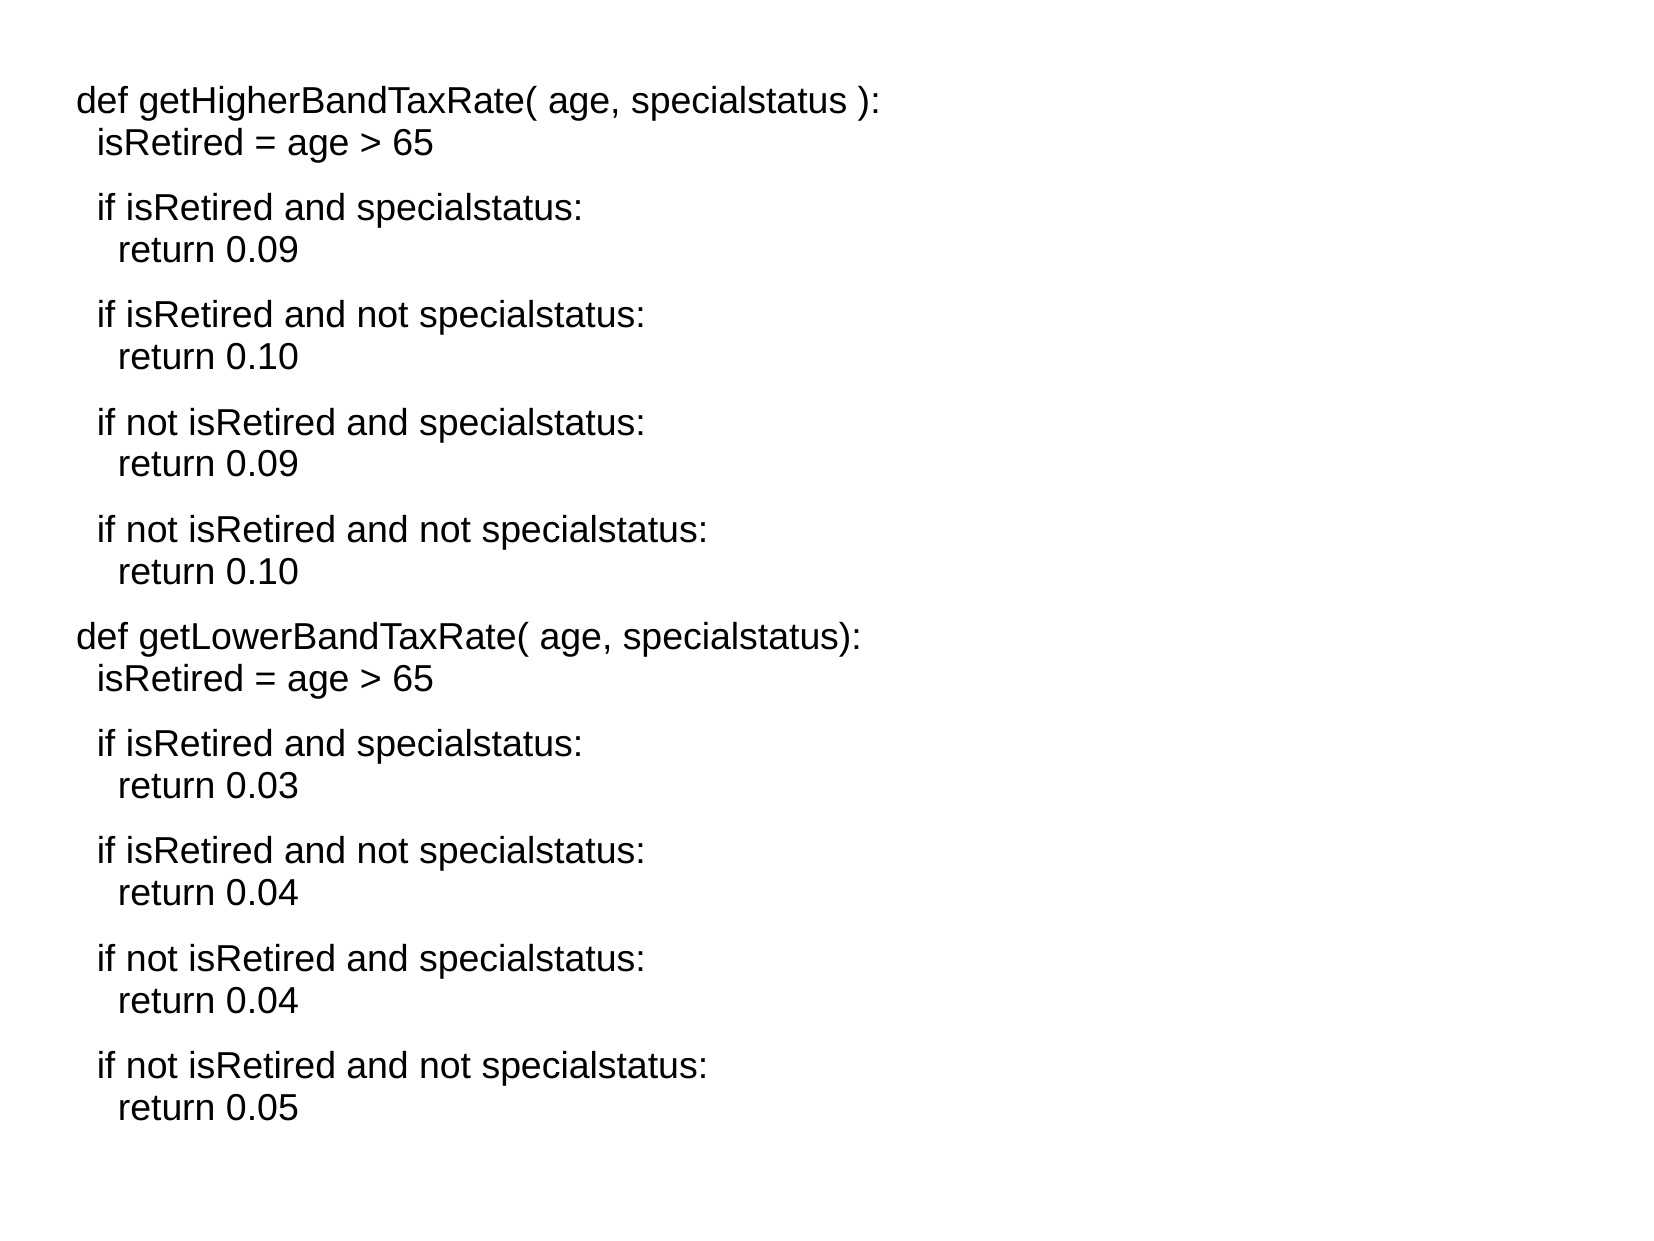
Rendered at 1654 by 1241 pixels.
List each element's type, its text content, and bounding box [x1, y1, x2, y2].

subtitle def getHigherBandTaxRate( age, specialstatus ): isRetired = age > 65 if isRetired and specialstatus: return 0.09 if isRetired and not specialstatus: return 0.10 if not isRetired and specialstatus: return 0.09 if not isRetired and not specialstatus: return 0.10 def getLowerBandTaxRate( age, specialstatus): isRetired = age > 65 if isRetired and specialstatus: return 0.03 if isRetired and not specialstatus: return 0.04 if not isRetired and specialstatus: return 0.04 if not isRetired and not specialstatus: return 0.05 [75, 79, 1565, 1129]
